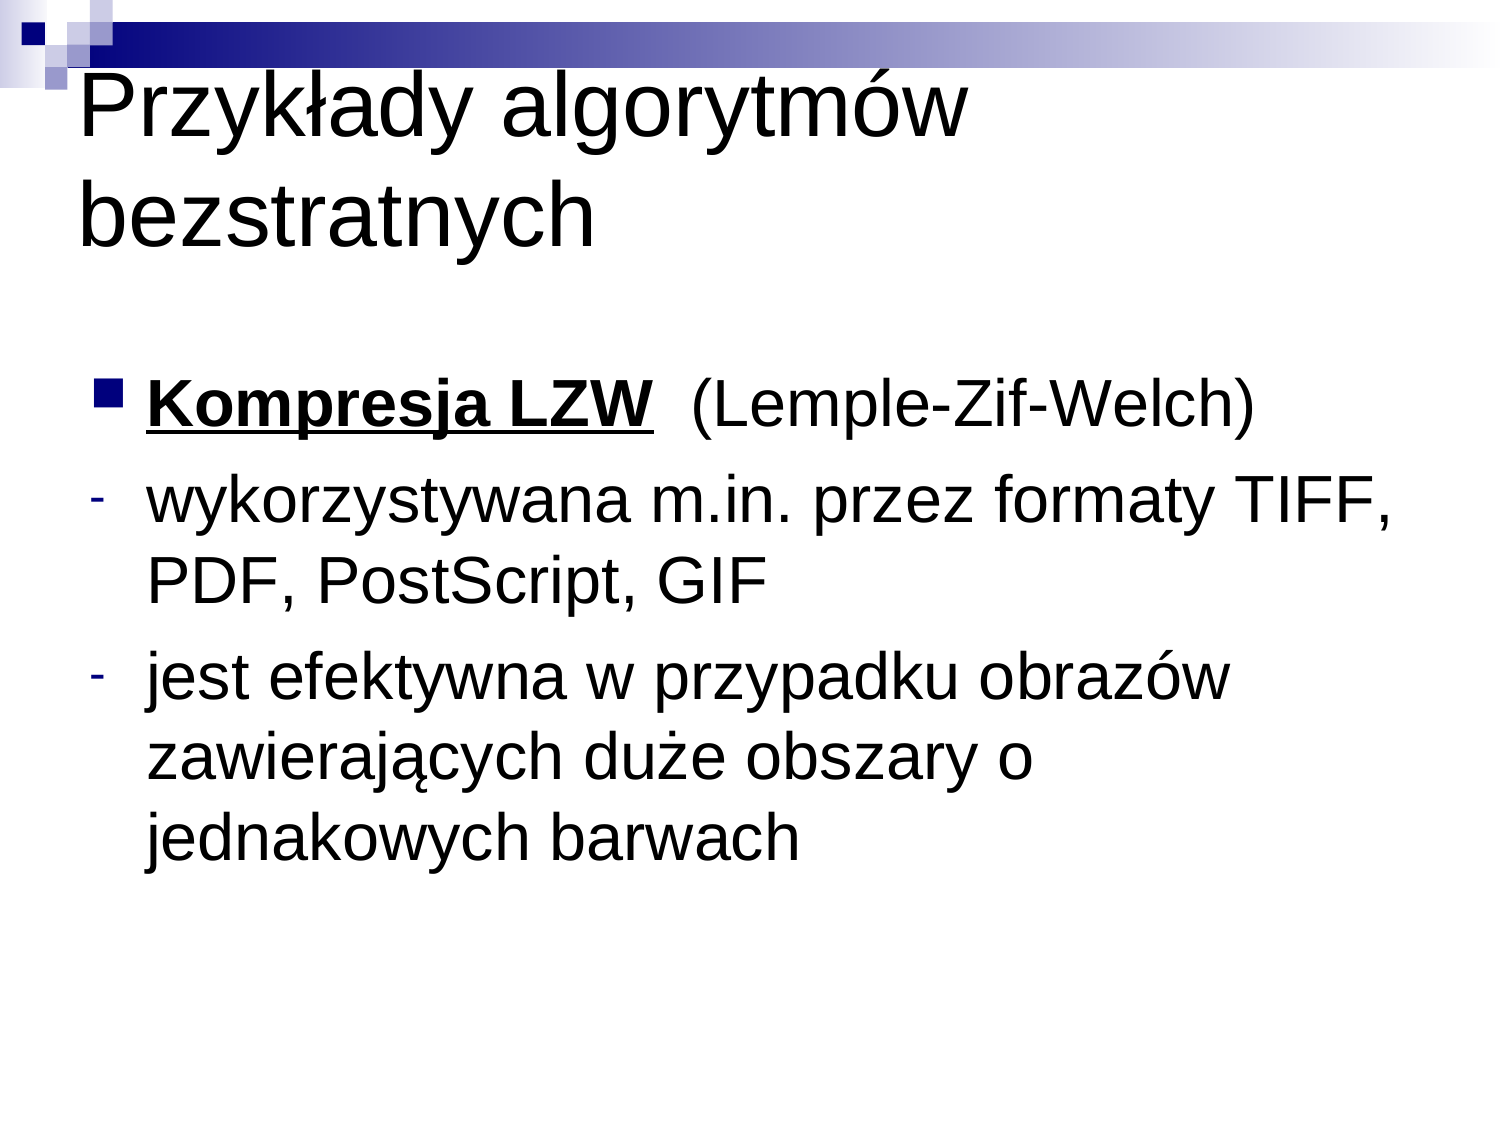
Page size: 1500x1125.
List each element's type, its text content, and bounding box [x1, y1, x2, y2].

title Przykłady algorytmów bezstratnych [62, 37, 1438, 238]
list Kompresja LZW (Lemple-Zif-Welch) wykorzystywana m.in. przez formaty TIFF, PDF, PostScript, GIF jest efektywna w przypadku obrazów zawierających duże obszary o jednakowych barwach [75, 351, 1426, 963]
